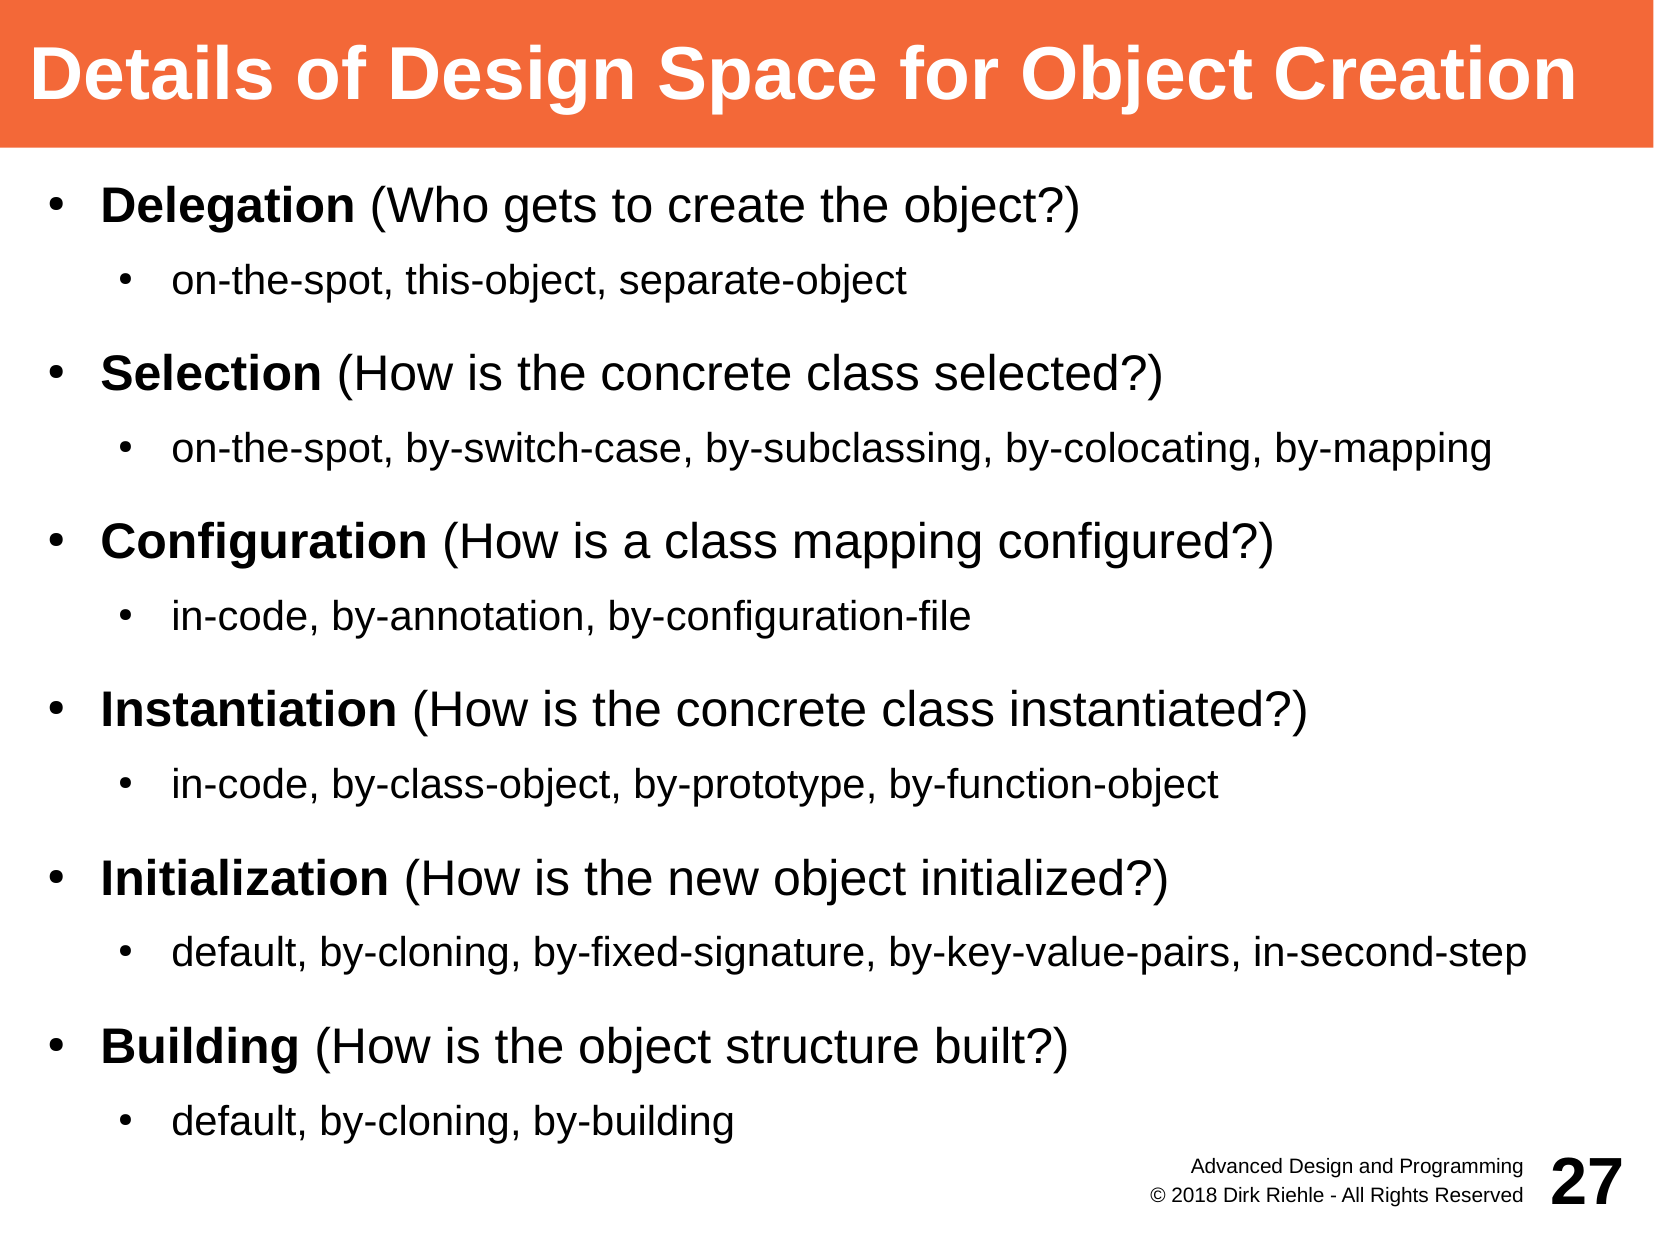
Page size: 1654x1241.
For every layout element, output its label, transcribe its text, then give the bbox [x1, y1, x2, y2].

title Details of Design Space for Object Creation [0, 0, 1654, 148]
list Delegation (Who gets to create the object?) on-the-spot, this-object, separate-object Selection (How is the concrete class selected?) on-the-spot, by-switch-case, by-subclassing, by-colocating, by-mapping Configuration (How is a class mapping configured?) in-code, by-annotation, by-configuration-file Instantiation (How is the concrete class instantiated?) in-code, by-class-object, by-prototype, by-function-object Initialization (How is the new object initialized?) default, by-cloning, by-fixed-signature, by-key-value-pairs, in-second-step Building (How is the object structure built?) default, by-cloning, by-building [29, 177, 1625, 1063]
